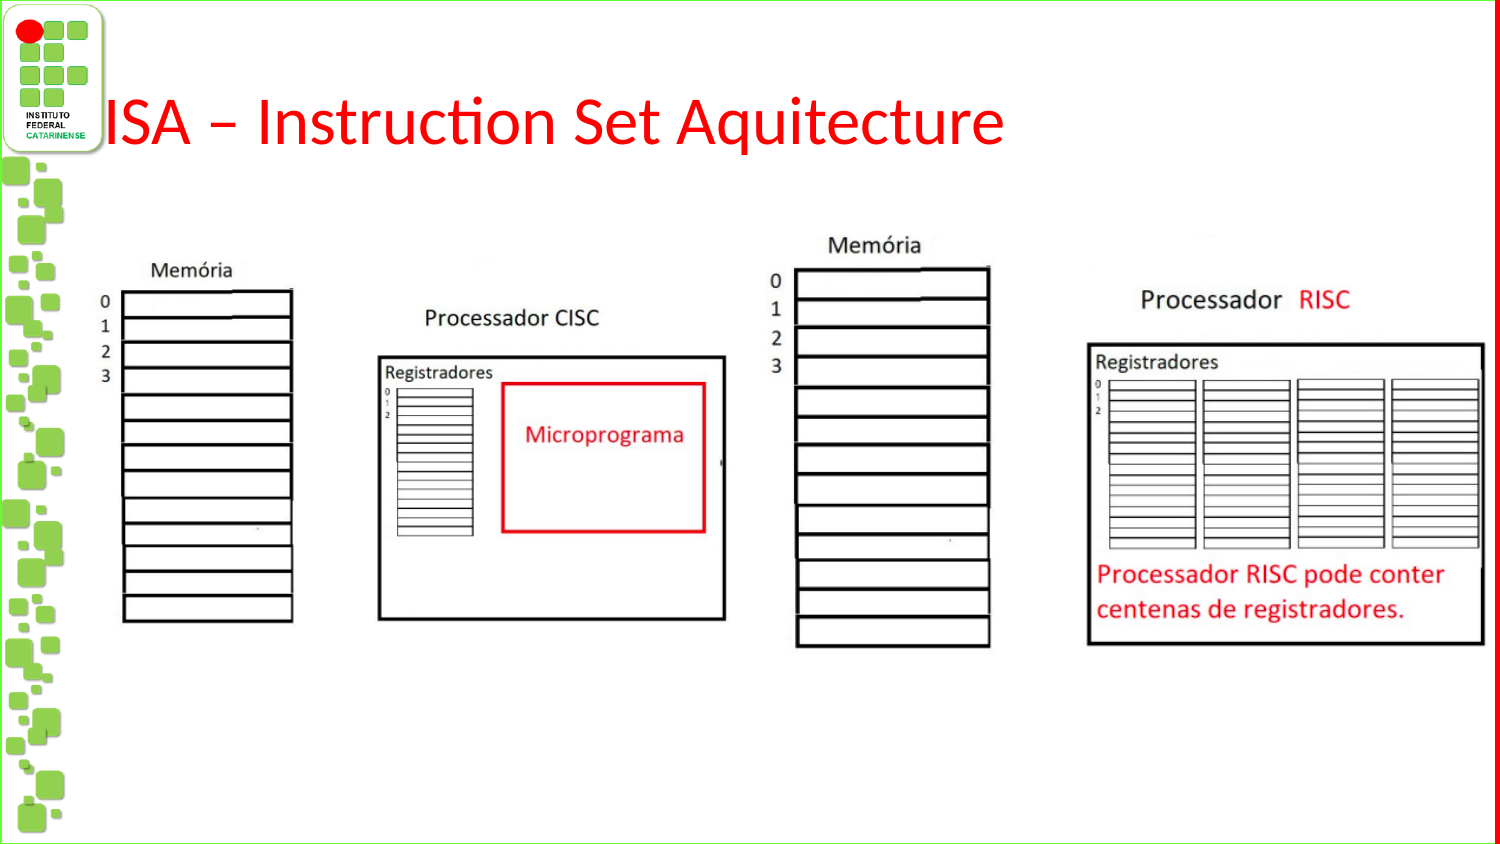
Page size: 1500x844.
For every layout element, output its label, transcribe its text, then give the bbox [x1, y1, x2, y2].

picture [0, 0, 1500, 844]
title ISA – Instruction Set Aquitecture [103, 44, 1397, 208]
